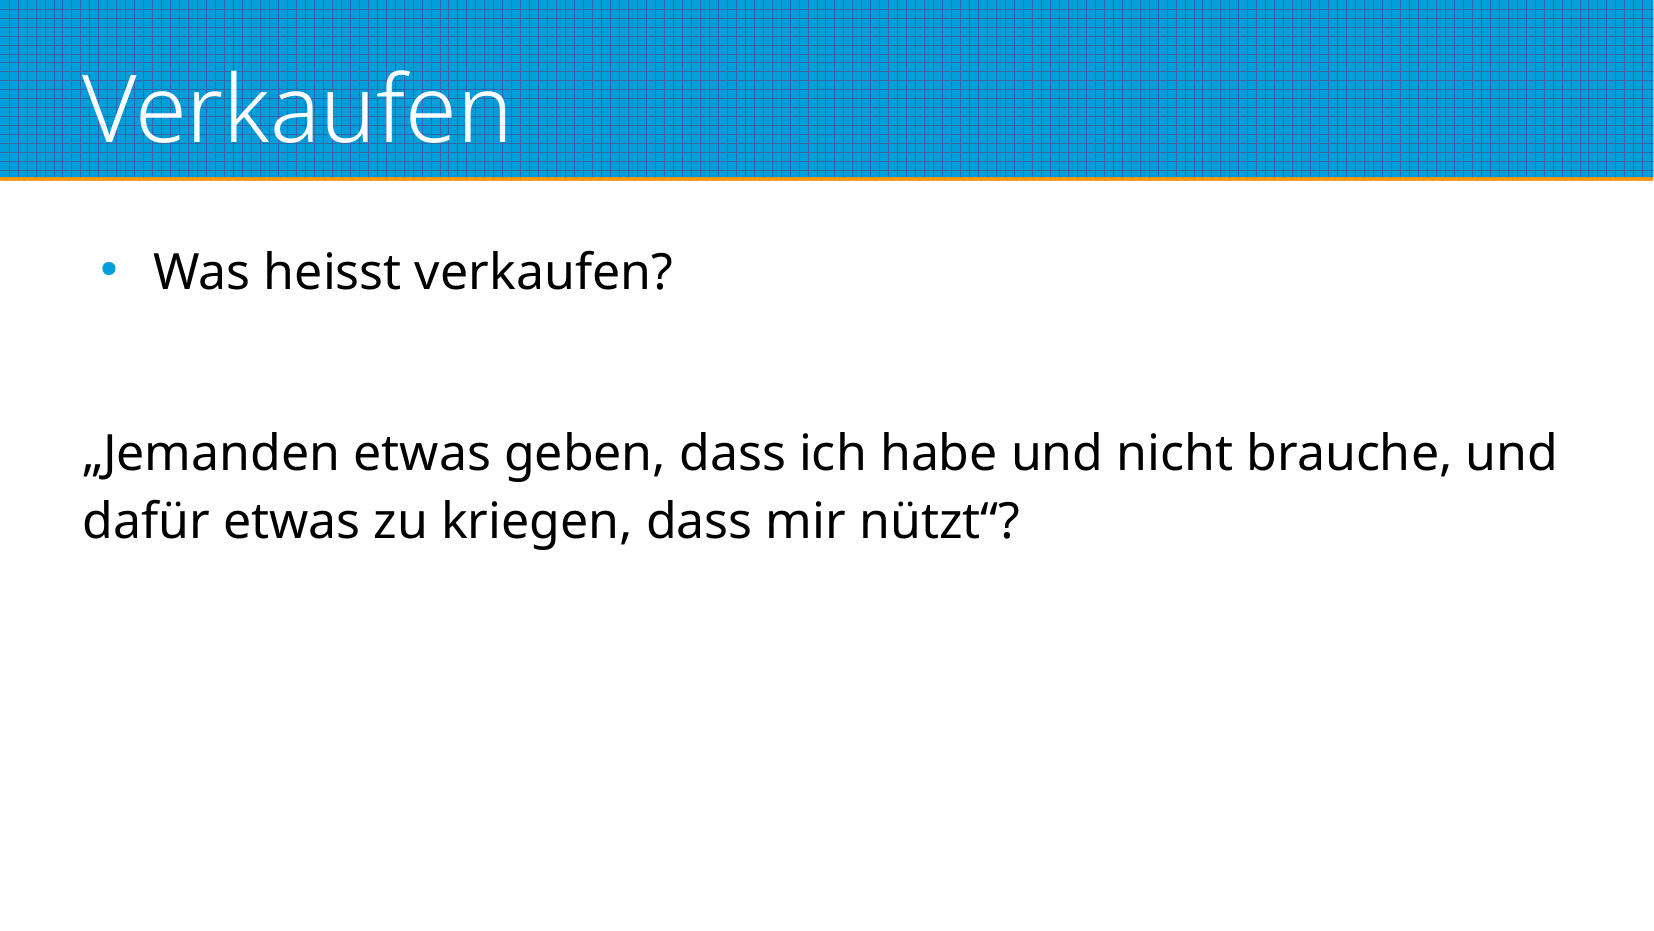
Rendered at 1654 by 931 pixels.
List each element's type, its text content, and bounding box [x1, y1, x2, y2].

title Verkaufen [82, 14, 1571, 171]
list Was heisst verkaufen? „Jemanden etwas geben, dass ich habe und nicht brauche, und dafür etwas zu kriegen, dass mir nützt“? [82, 236, 1563, 811]
